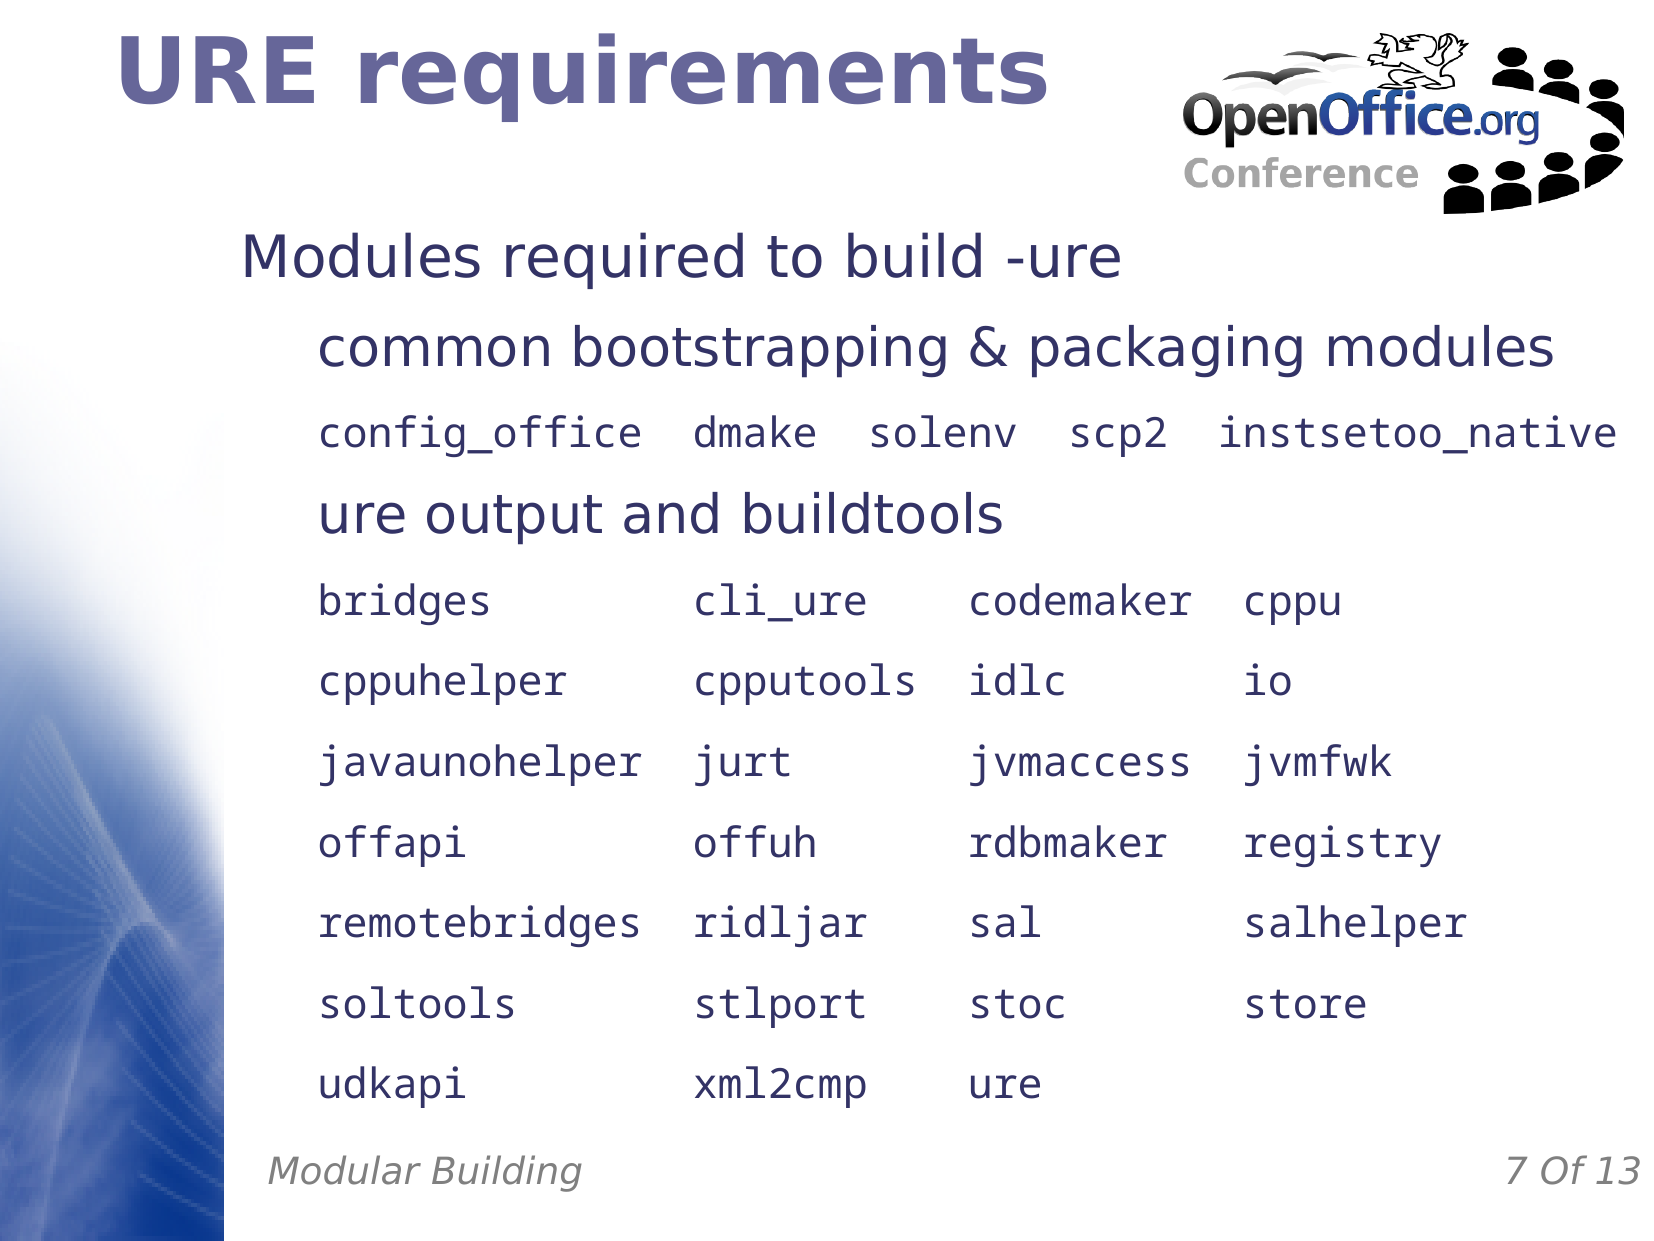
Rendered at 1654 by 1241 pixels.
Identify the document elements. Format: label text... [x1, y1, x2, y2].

picture [1183, 33, 1624, 214]
picture [0, 0, 224, 1241]
title URE requirements [24, 18, 1112, 126]
list Modules required to build -ure common bootstrapping & packaging modules config_office dmake solenv scp2 instsetoo_native ure output and buildtools bridges cli_ure codemaker cppu cppuhelper cpputools idlc io javaunohelper jurt jvmaccess jvmfwk offapi offuh rdbmaker registry remotebridges ridljar sal salhelper soltools stlport stoc store udkapi xml2cmp ure [223, 223, 1619, 1221]
